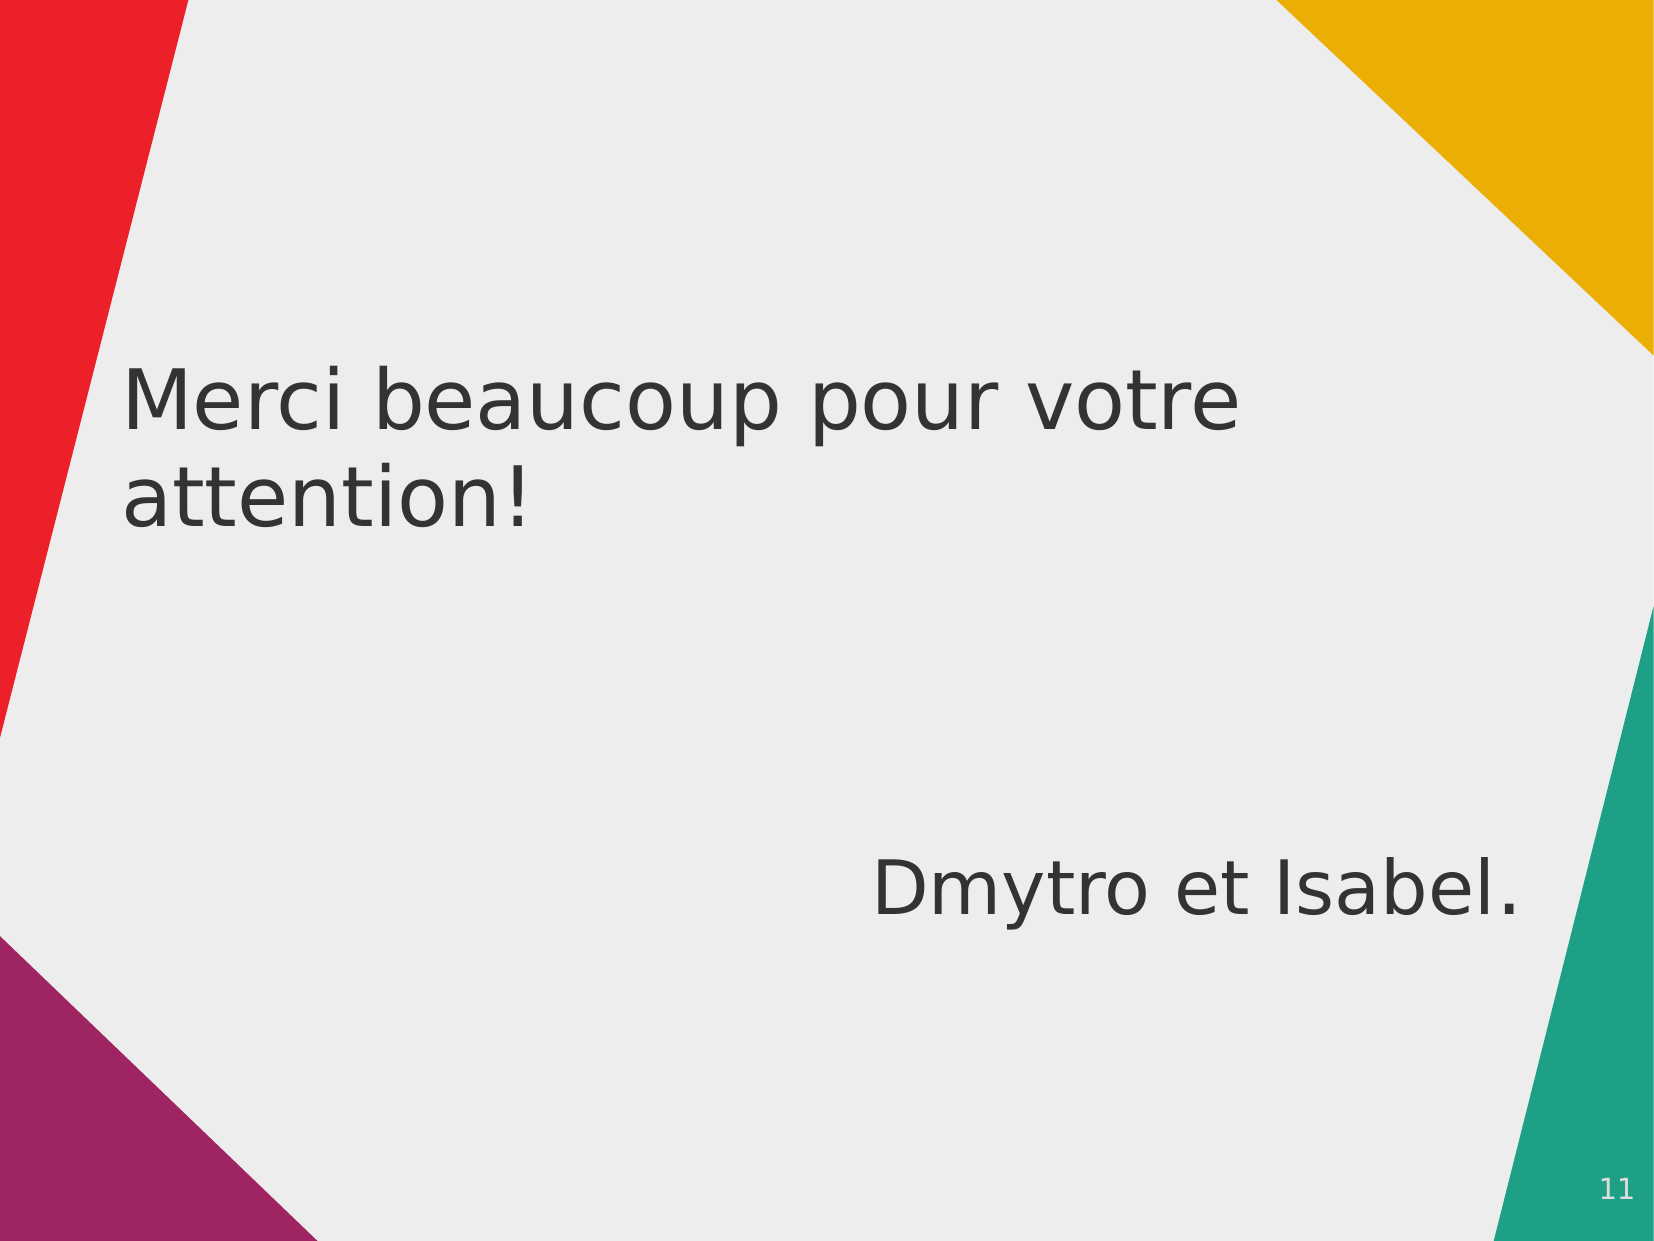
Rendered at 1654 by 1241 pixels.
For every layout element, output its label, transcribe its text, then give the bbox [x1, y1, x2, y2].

title Merci beaucoup pour votre attention! Dmytro et Isabel. [121, 255, 1546, 935]
